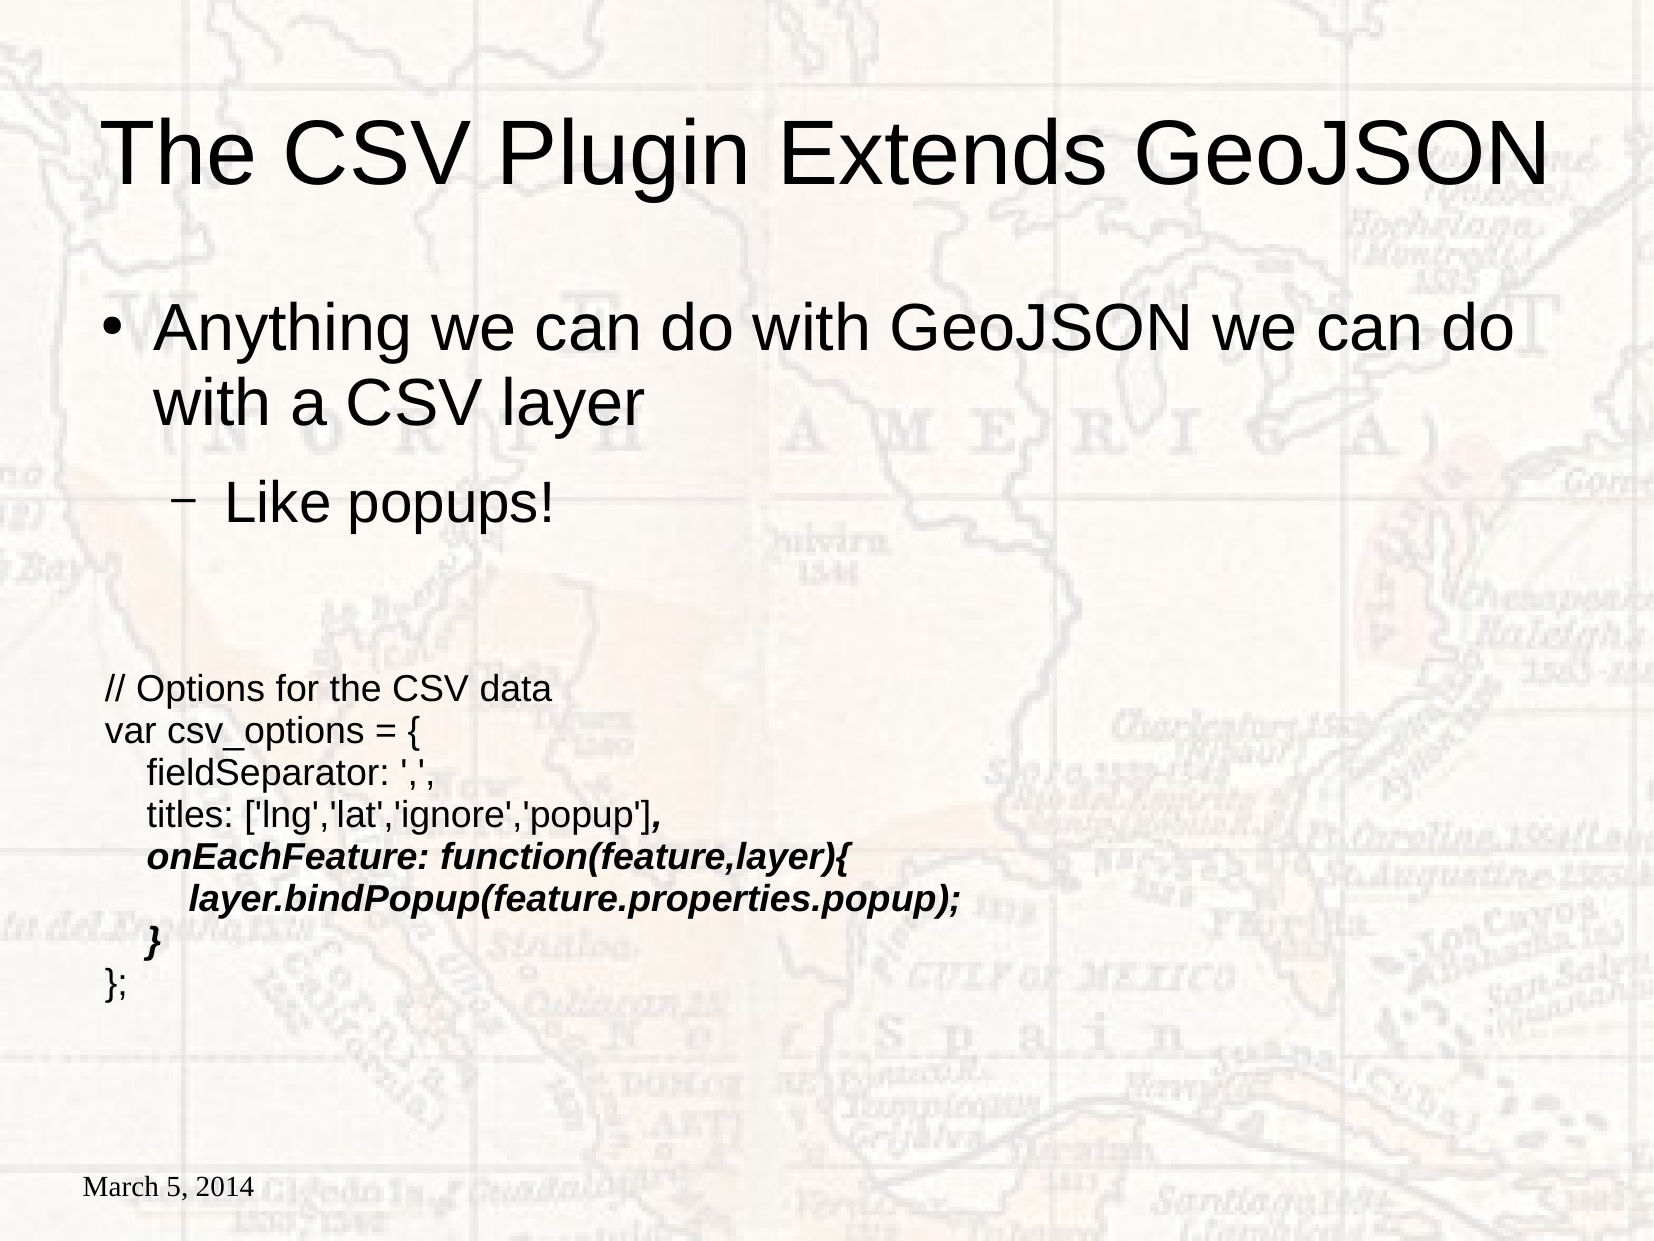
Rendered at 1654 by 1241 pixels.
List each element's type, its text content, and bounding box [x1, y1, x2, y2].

picture [0, 0, 1654, 1241]
list Anything we can do with GeoJSON we can do with a CSV layer Like popups! [82, 290, 1571, 571]
title The CSV Plugin Extends GeoJSON [82, 49, 1571, 257]
text_box // Options for the CSV data var csv_options = { fieldSeparator: ',', titles: ['lng','lat','ignore','popup'], onEachFeature: function(feature,layer){ layer.bindPopup(feature.properties.popup); } }; [90, 660, 1561, 1053]
